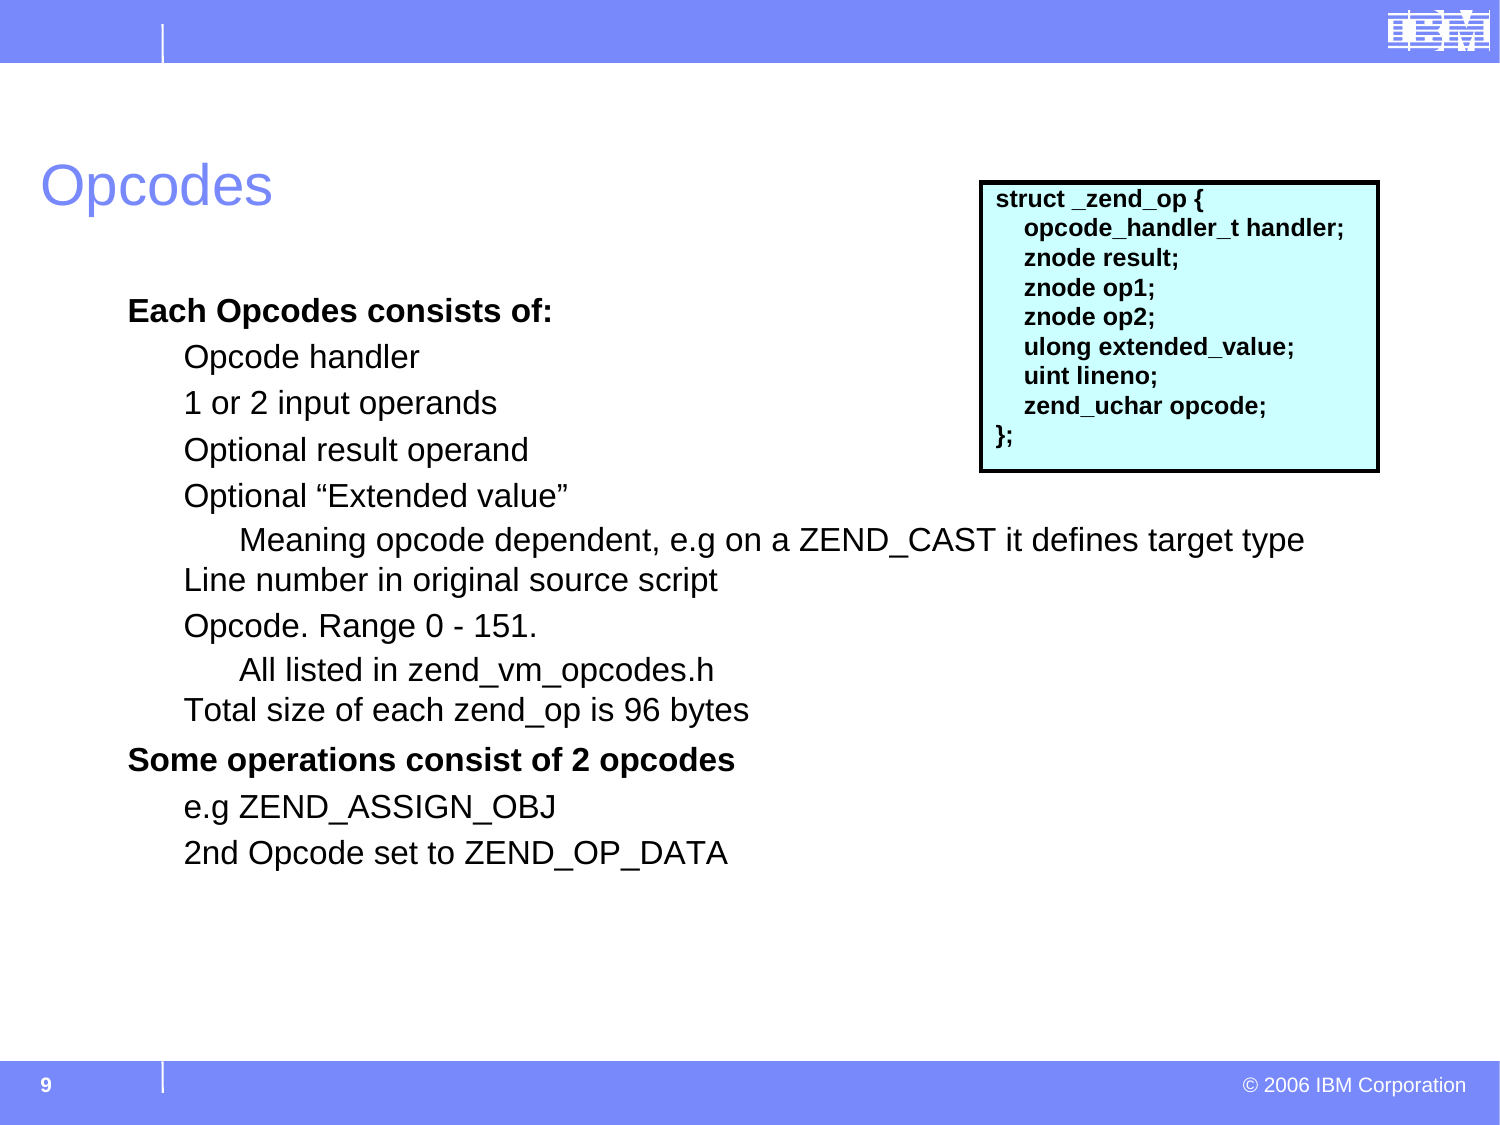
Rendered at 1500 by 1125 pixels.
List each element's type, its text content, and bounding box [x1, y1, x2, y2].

list Each Opcodes consists of: Opcode handler 1 or 2 input operands Optional result operand Optional “Extended value” Meaning opcode dependent, e.g on a ZEND_CAST it defines target type Line number in original source script Opcode. Range 0 - 151. All listed in zend_vm_opcodes.h Total size of each zend_op is 96 bytes Some operations consist of 2 opcodes e.g ZEND_ASSIGN_OBJ 2nd Opcode set to ZEND_OP_DATA [112, 291, 1444, 1125]
text_box struct _zend_op { opcode_handler_t handler; znode result; znode op1; znode op2; ulong extended_value; uint lineno; zend_uchar opcode; }; [980, 182, 1378, 472]
title Opcodes [25, 123, 1378, 225]
